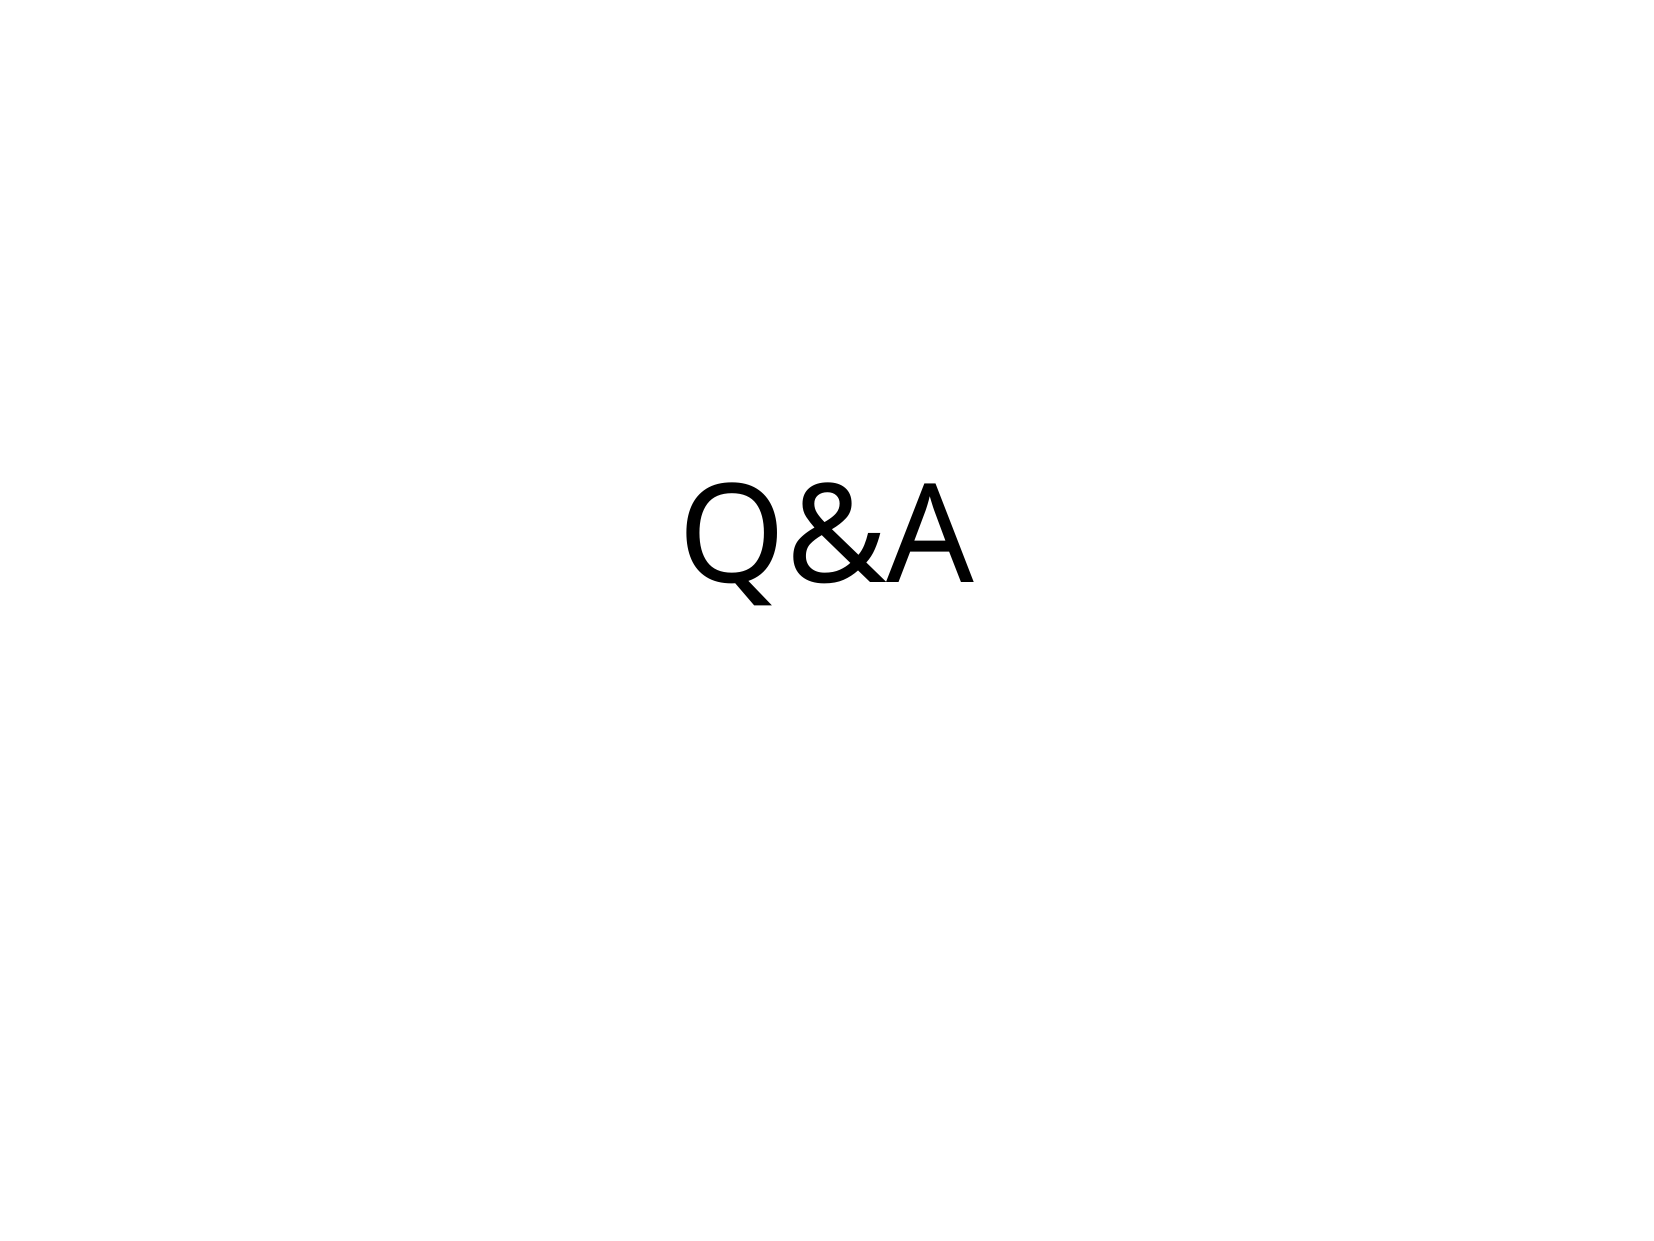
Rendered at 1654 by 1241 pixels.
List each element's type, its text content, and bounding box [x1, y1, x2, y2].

subtitle Q&A [82, 49, 1571, 1010]
